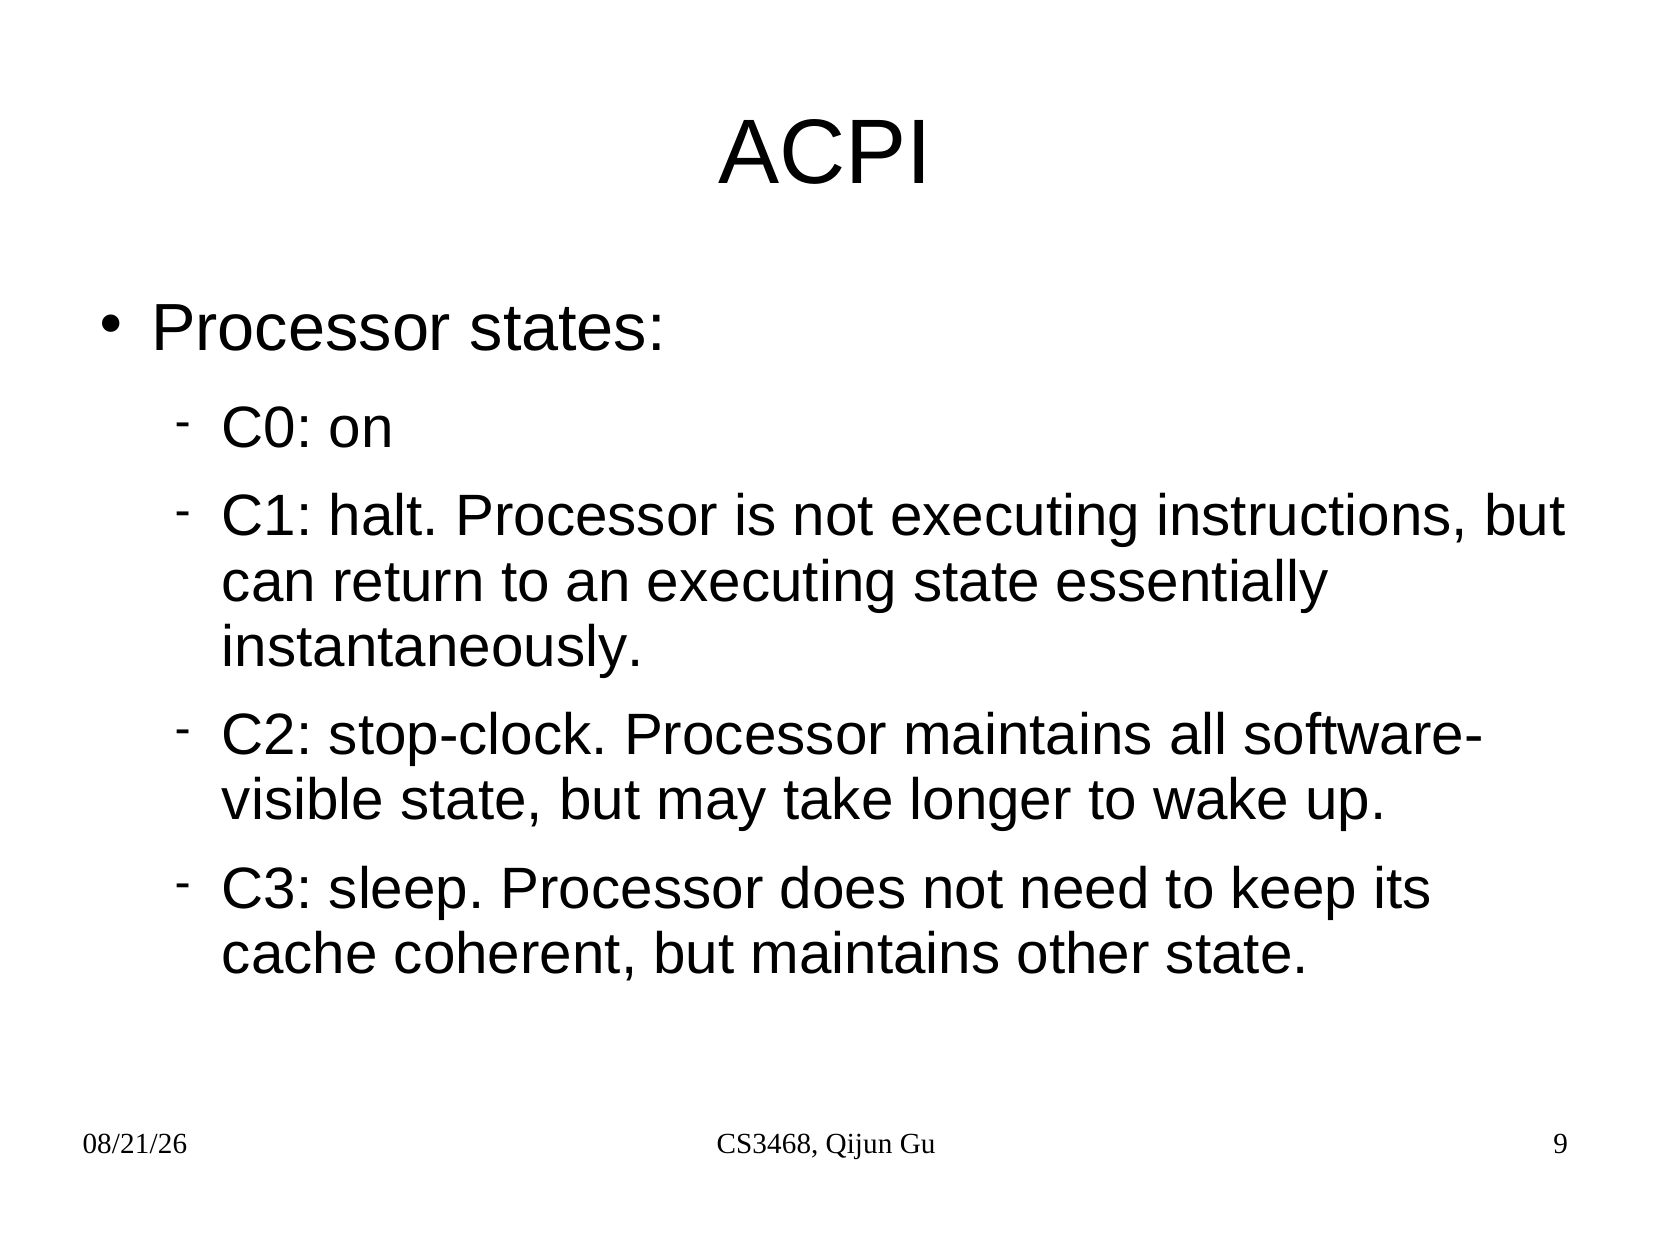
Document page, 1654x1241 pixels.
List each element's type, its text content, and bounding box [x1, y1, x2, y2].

list Processor states: C0: on C1: halt. Processor is not executing instructions, but can return to an executing state essentially instantaneously. C2: stop-clock. Processor maintains all software-visible state, but may take longer to wake up. C3: sleep. Processor does not need to keep its cache coherent, but maintains other state. [82, 290, 1568, 1107]
title ACPI [82, 49, 1568, 254]
